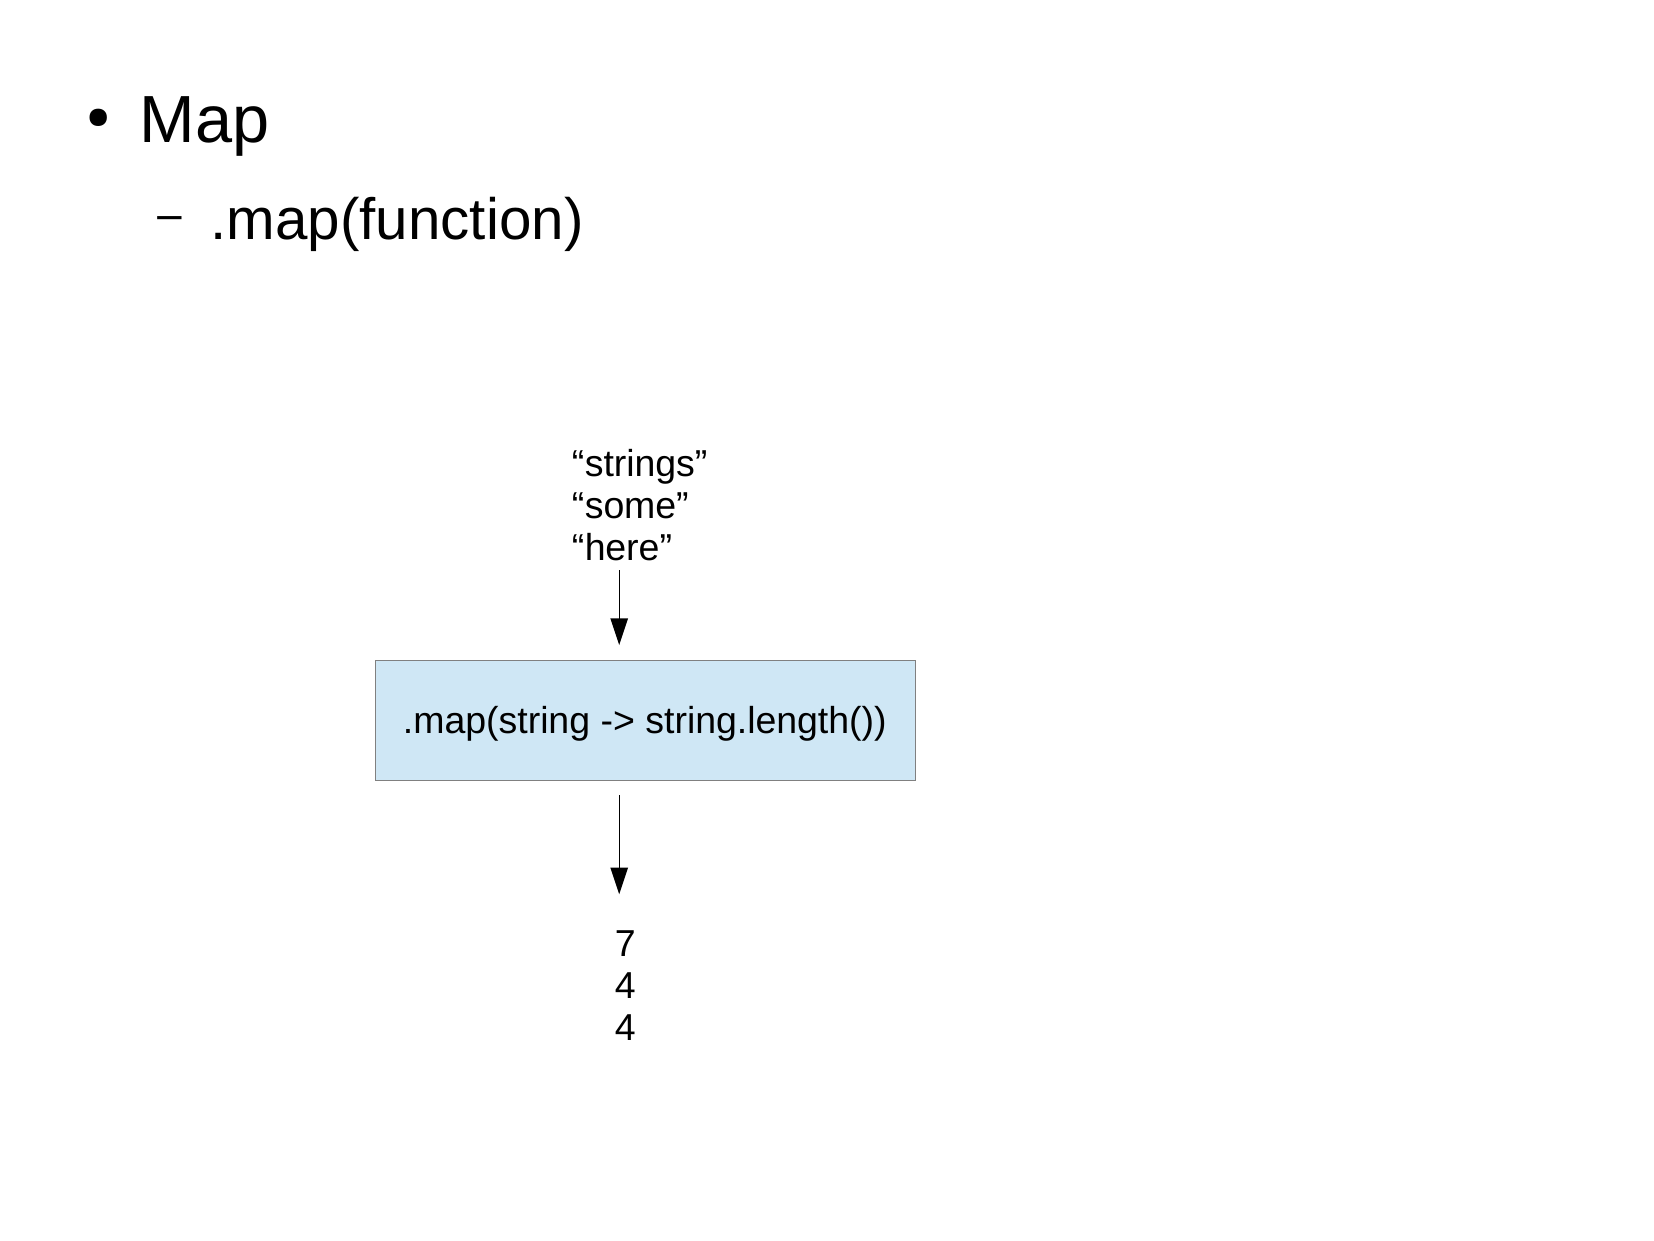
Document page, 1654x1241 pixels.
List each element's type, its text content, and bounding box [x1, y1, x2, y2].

list Map .map(function) [68, 82, 1336, 350]
text_box “strings” “some” “here” [525, 435, 796, 660]
text_box .map(string -> string.length()) [375, 660, 916, 781]
text_box 7 4 4 [600, 915, 870, 1156]
